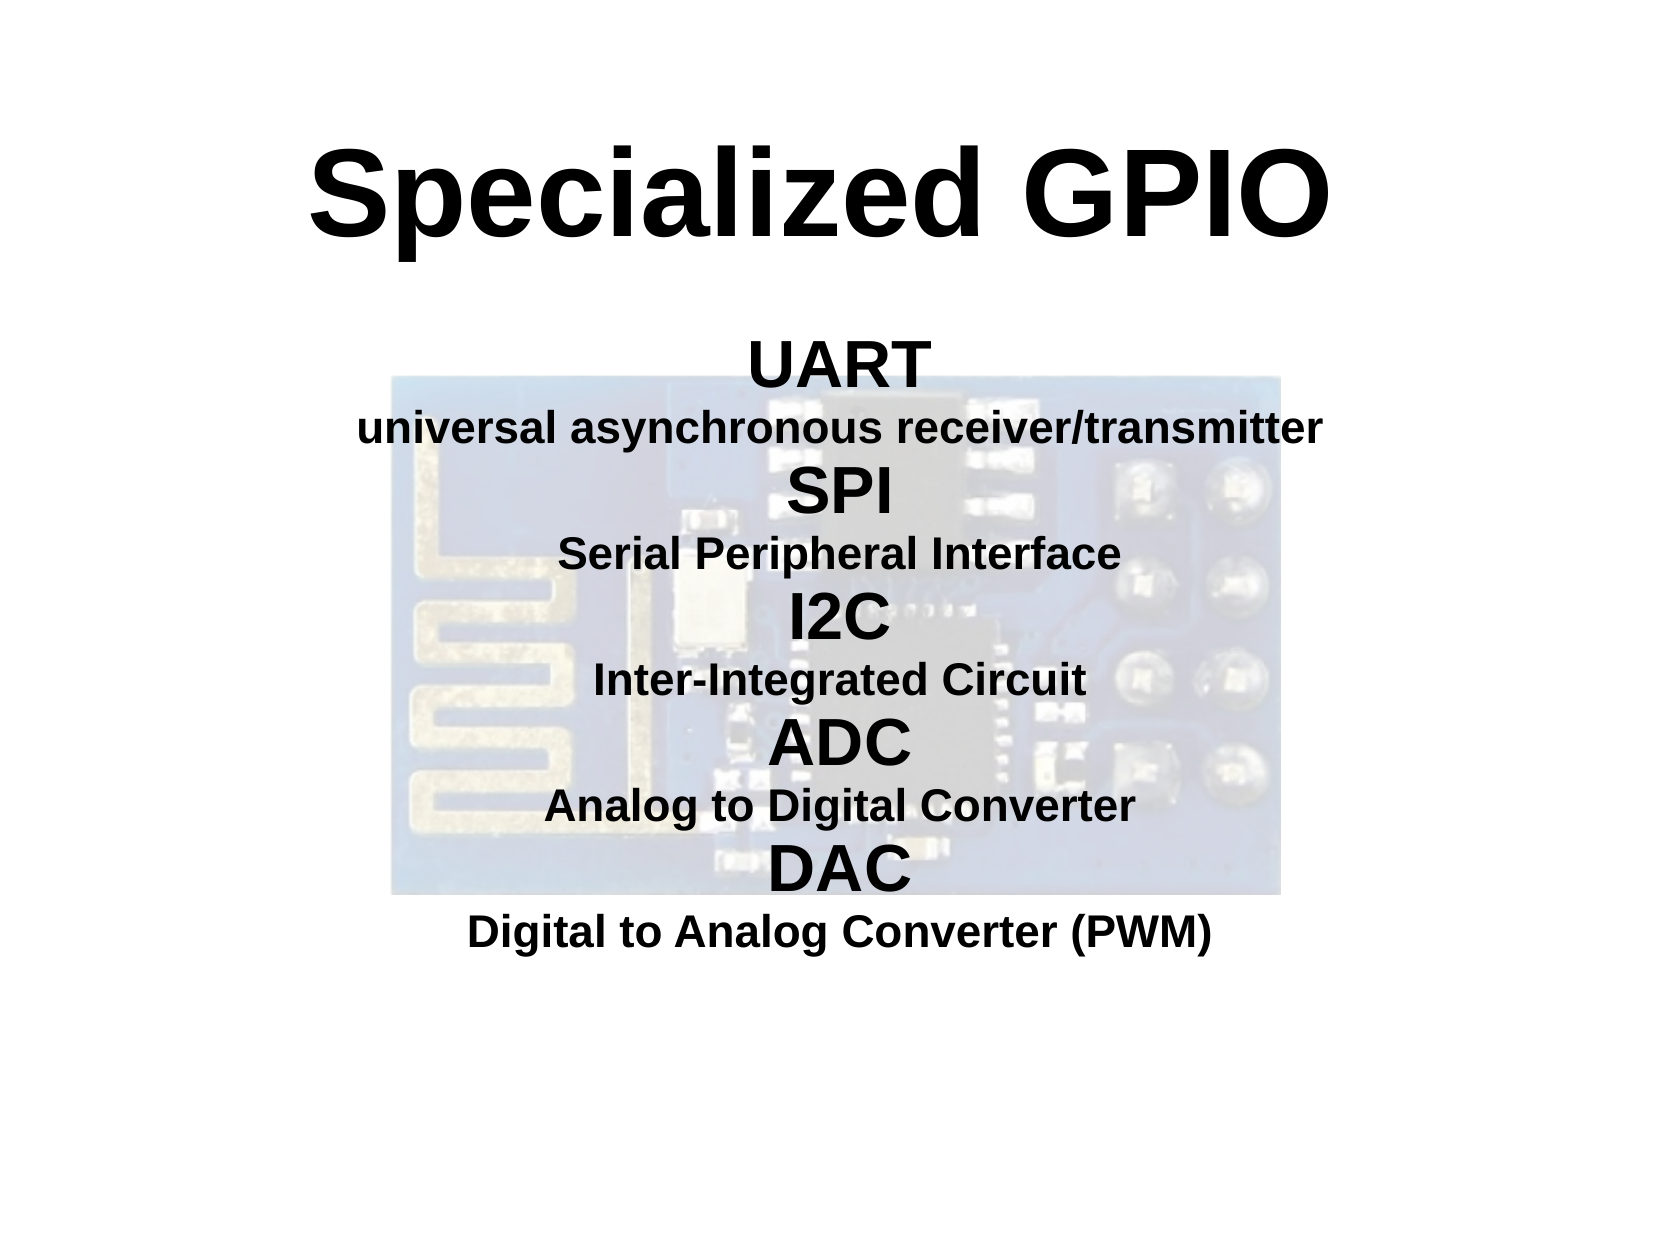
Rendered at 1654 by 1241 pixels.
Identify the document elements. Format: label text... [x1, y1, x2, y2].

text_box UART universal asynchronous receiver/transmitter SPI Serial Peripheral Interface I2C Inter-Integrated Circuit ADC Analog to Digital Converter DAC Digital to Analog Converter (PWM) [195, 326, 1486, 958]
title Specialized GPIO [89, 90, 1579, 298]
